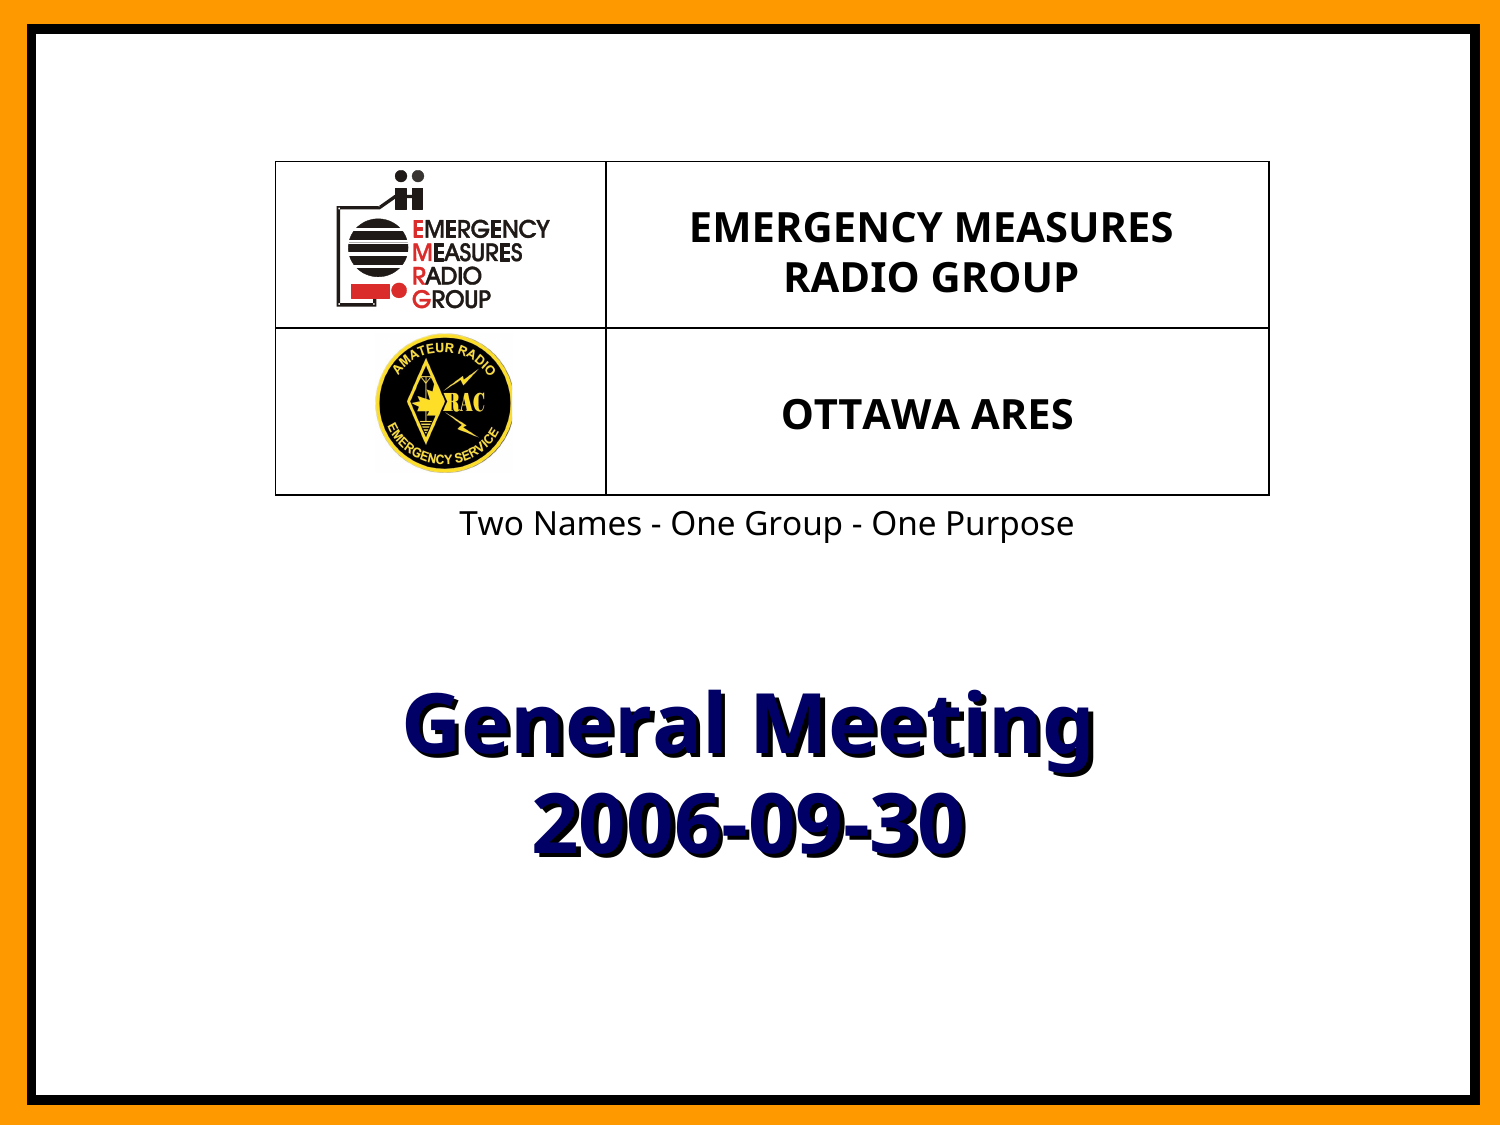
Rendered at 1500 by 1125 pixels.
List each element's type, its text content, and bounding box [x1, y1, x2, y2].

text_box OTTAWA ARES [766, 380, 1089, 446]
text_box Two Names - One Group - One Purpose [444, 494, 1091, 551]
text_box [0, 0, 1500, 1125]
chart [375, 333, 513, 473]
text_box EMERGENCY MEASURES RADIO GROUP [637, 193, 1226, 309]
text_box General Meeting 2006-09-30 [62, 662, 1435, 878]
picture [336, 170, 550, 309]
